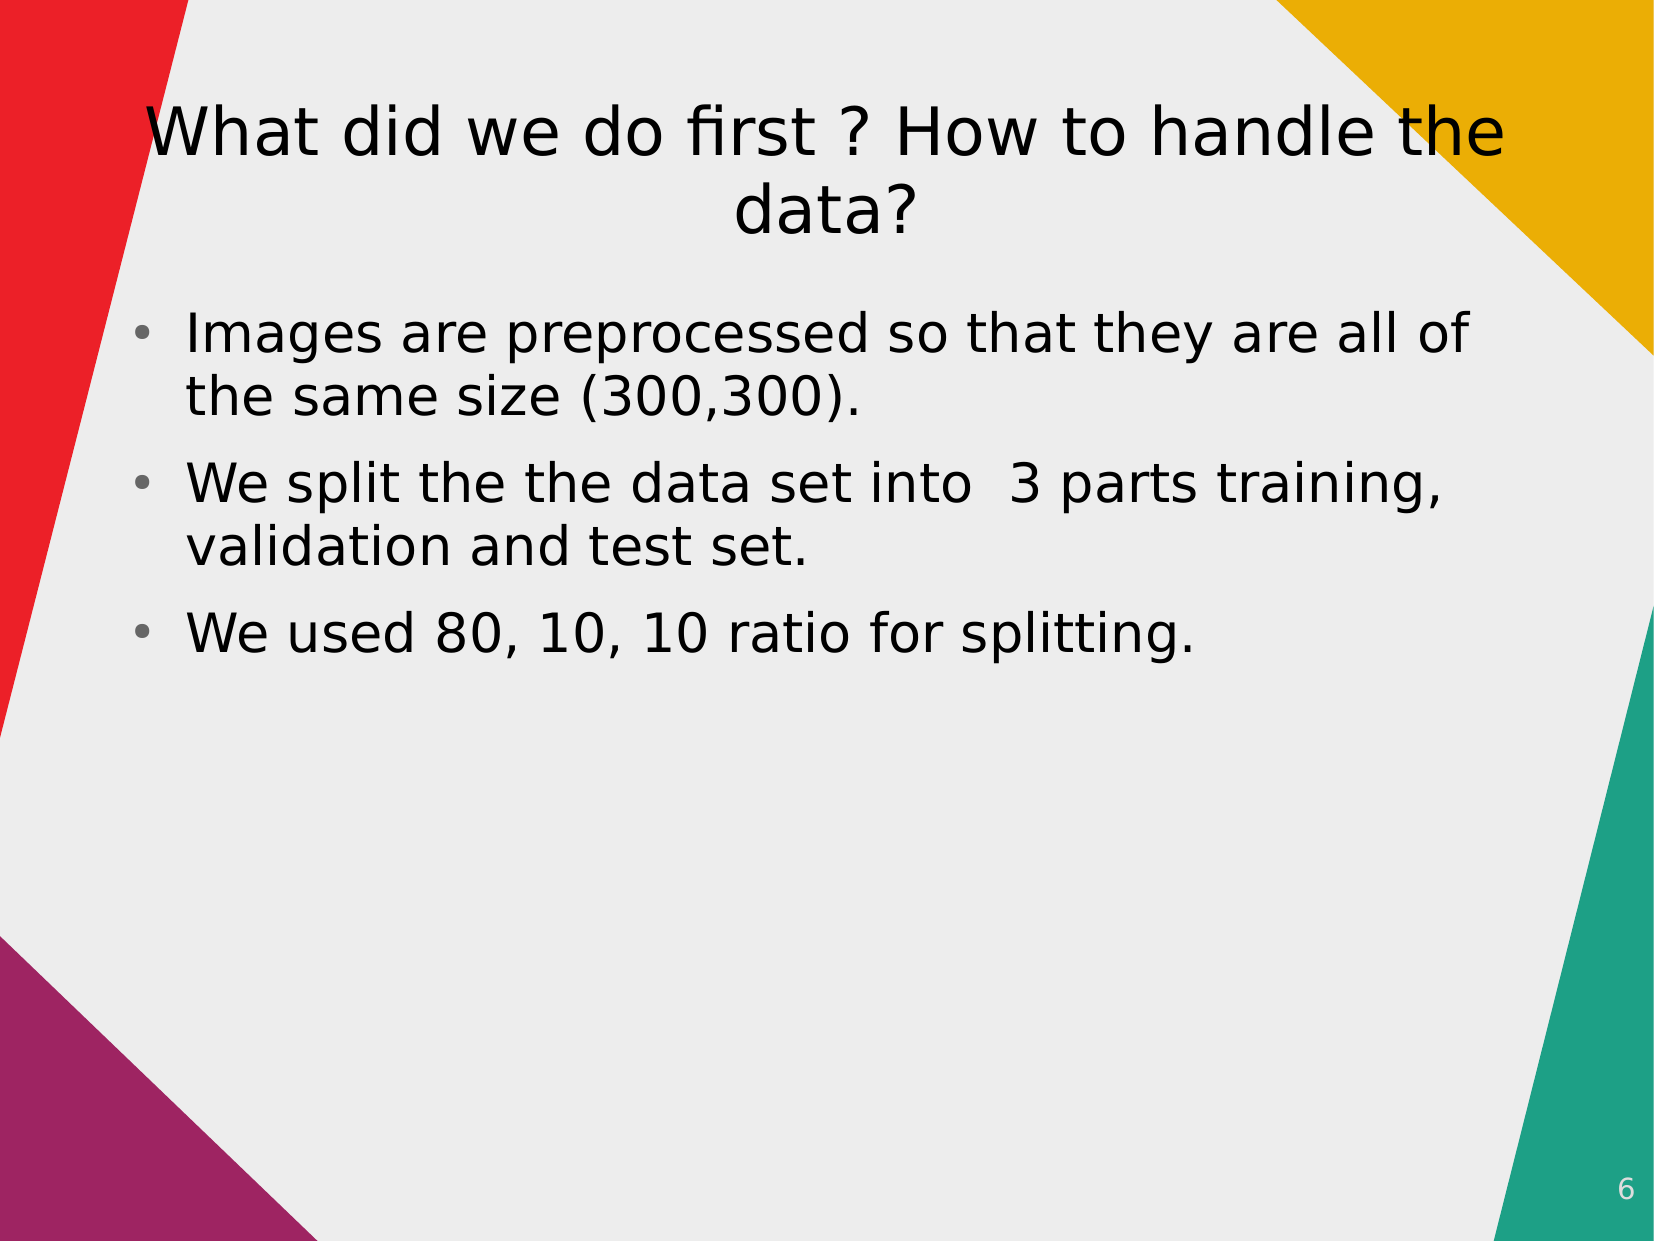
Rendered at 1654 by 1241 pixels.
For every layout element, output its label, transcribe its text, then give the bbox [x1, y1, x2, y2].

title What did we do first ? How to handle the data? [114, 73, 1539, 271]
list Images are preprocessed so that they are all of the same size (300,300). We split the the data set into 3 parts training, validation and test set. We used 80, 10, 10 ratio for splitting. [114, 302, 1539, 1033]
